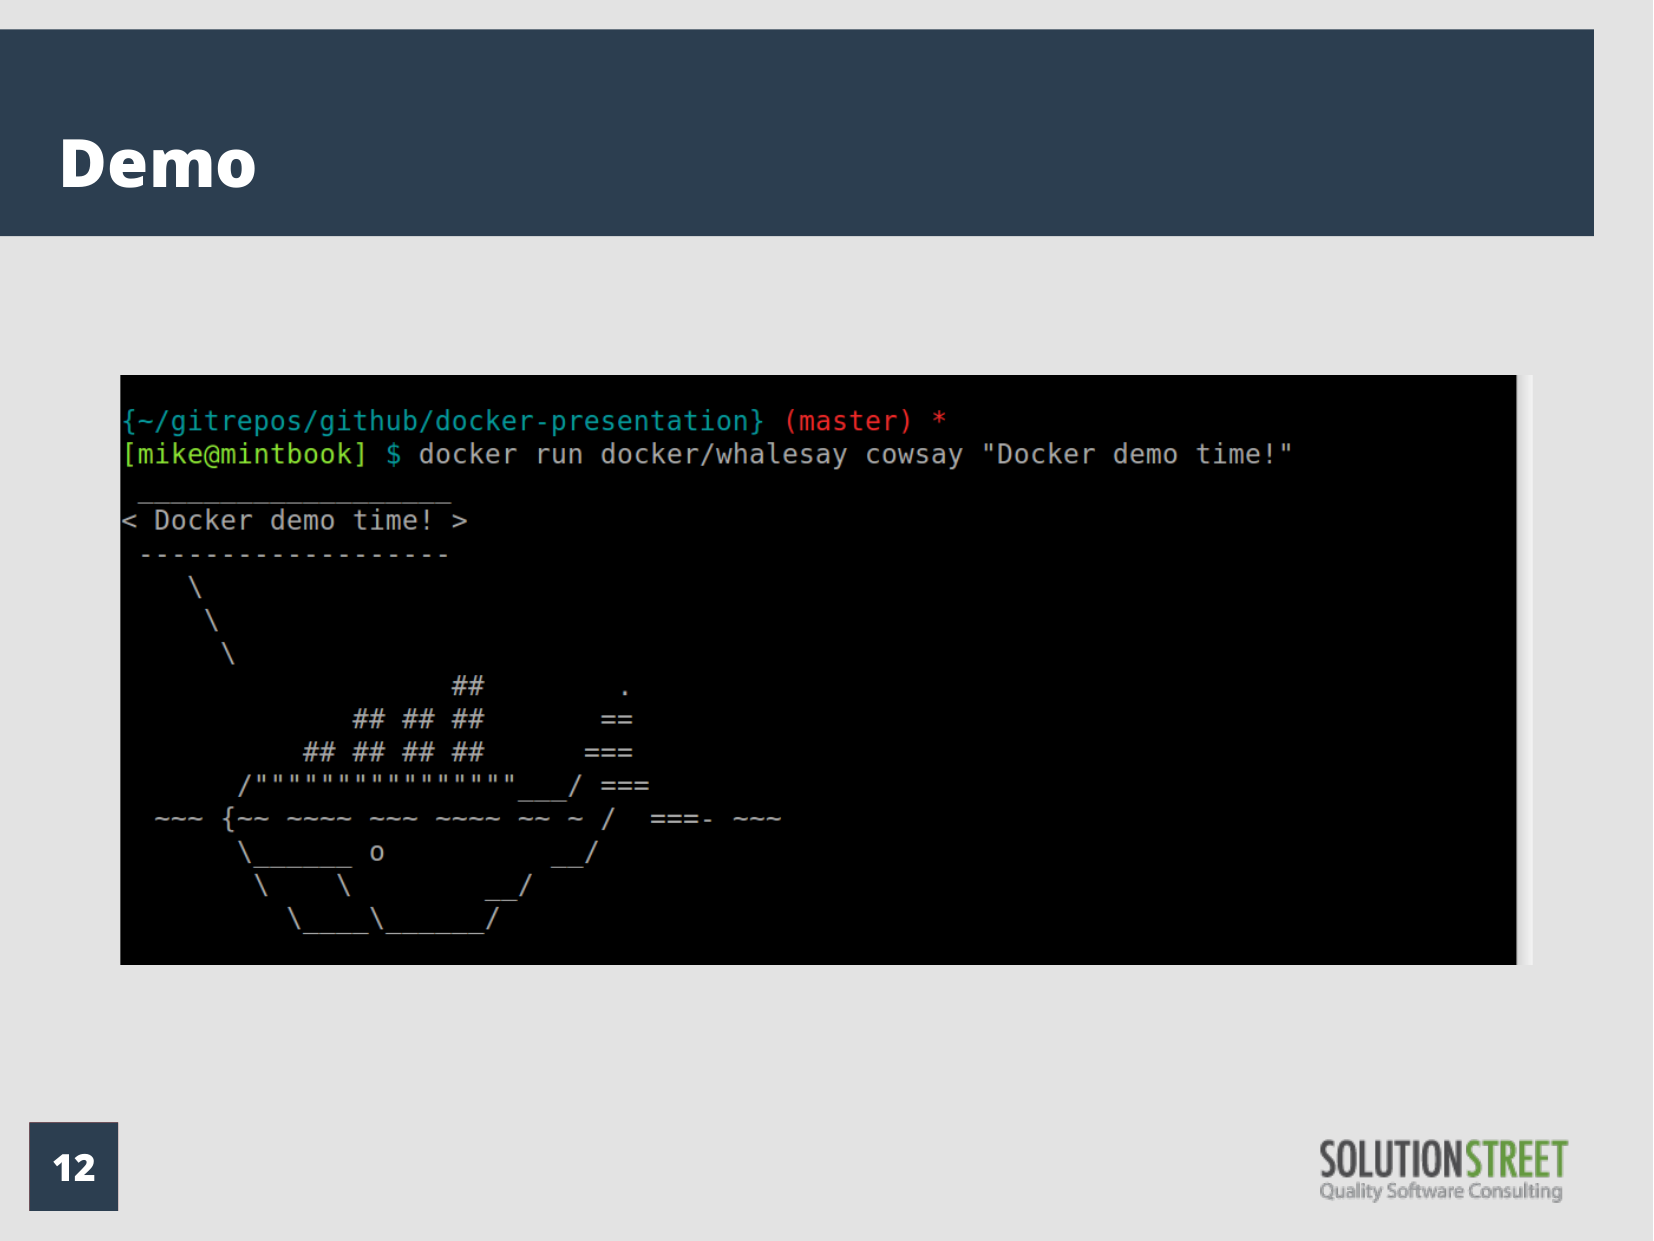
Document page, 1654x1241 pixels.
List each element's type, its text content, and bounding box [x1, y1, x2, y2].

picture [1310, 1083, 1570, 1241]
picture [120, 375, 1533, 965]
title Demo [58, 59, 1594, 207]
